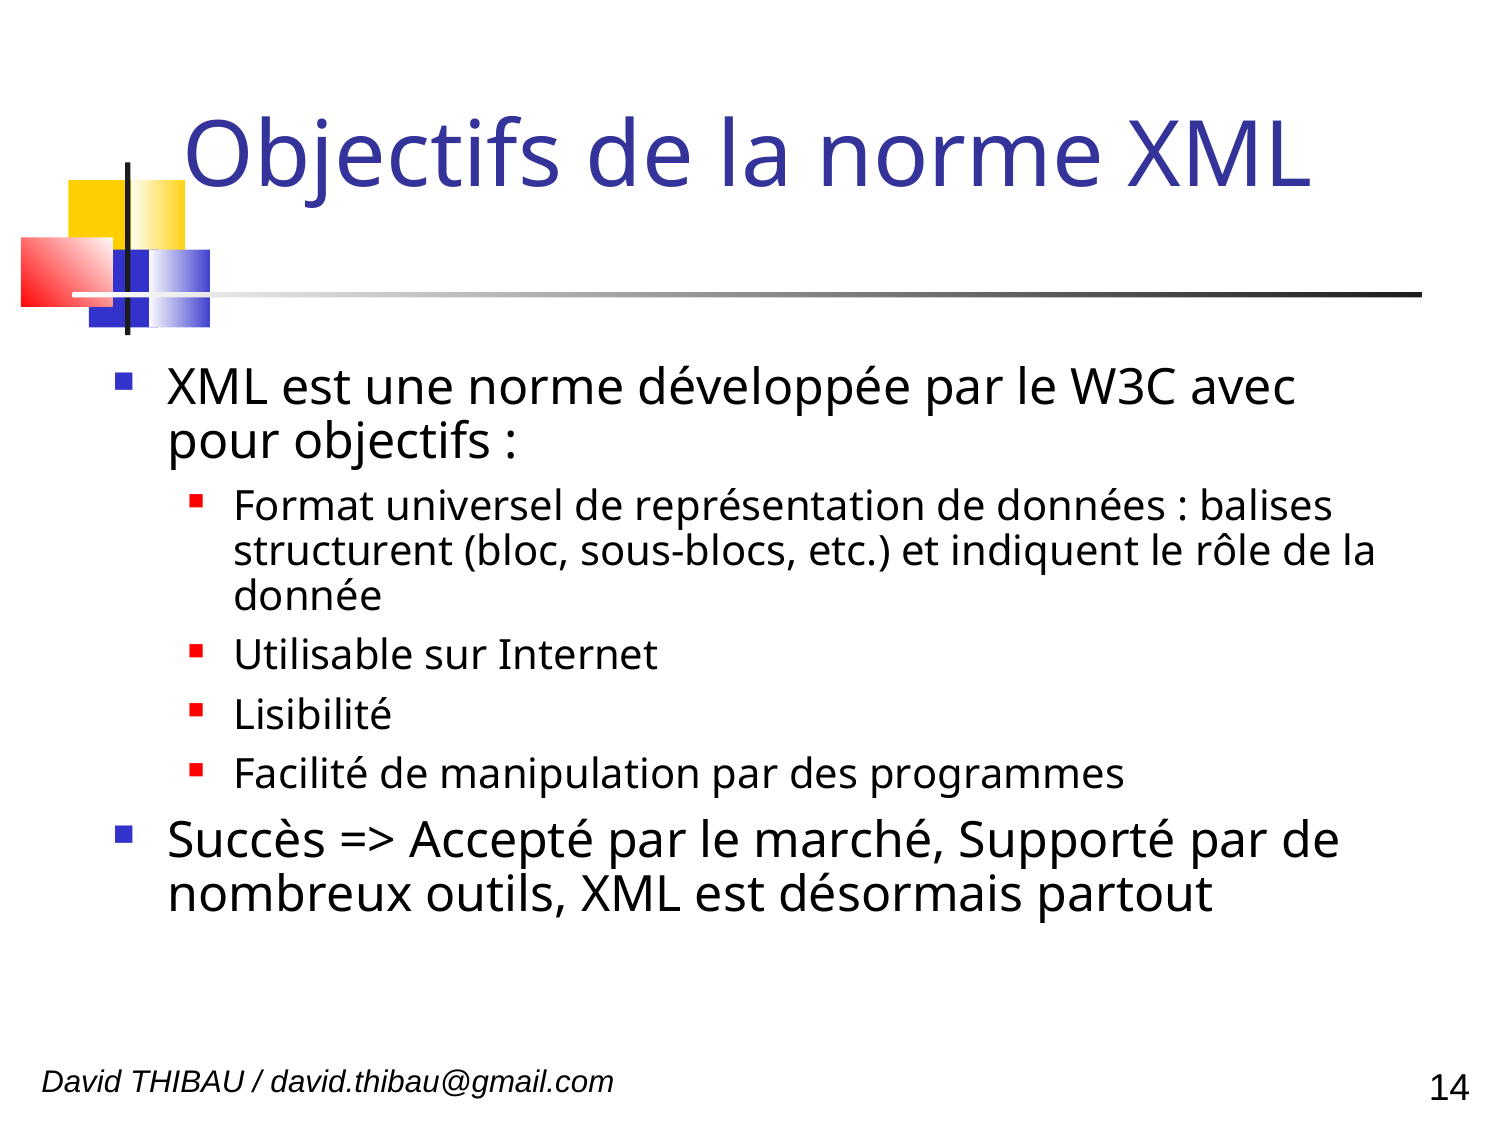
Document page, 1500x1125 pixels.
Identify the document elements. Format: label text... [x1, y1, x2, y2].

list XML est une norme développée par le W3C avec pour objectifs : Format universel de représentation de données : balises structurent (bloc, sous-blocs, etc.) et indiquent le rôle de la donnée Utilisable sur Internet Lisibilité Facilité de manipulation par des programmes Succès => Accepté par le marché, Supporté par de nombreux outils, XML est désormais partout [112, 361, 1388, 1000]
title Objectifs de la norme XML [183, 54, 1461, 264]
